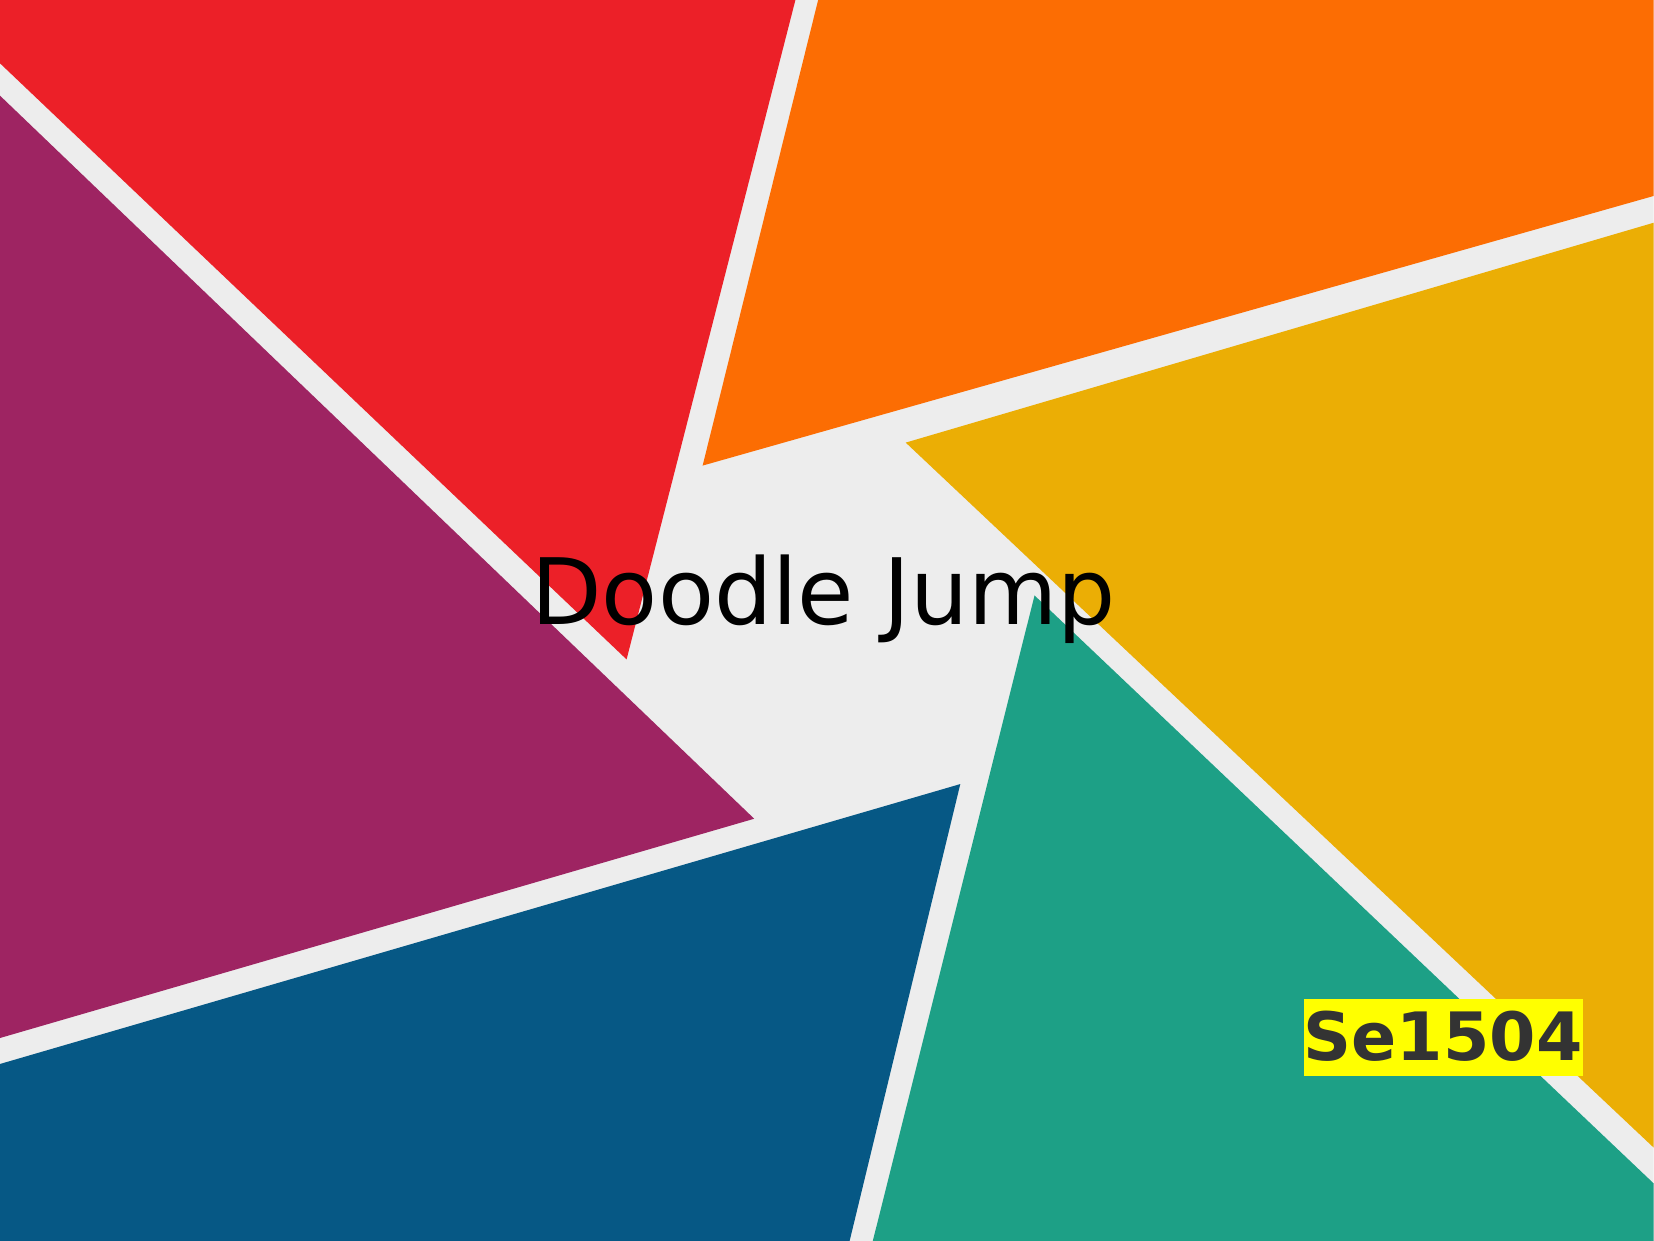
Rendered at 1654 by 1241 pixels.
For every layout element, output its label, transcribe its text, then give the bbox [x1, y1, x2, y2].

subtitle Se1504 [1233, 834, 1654, 1241]
title Doodle Jump [346, 432, 1302, 754]
